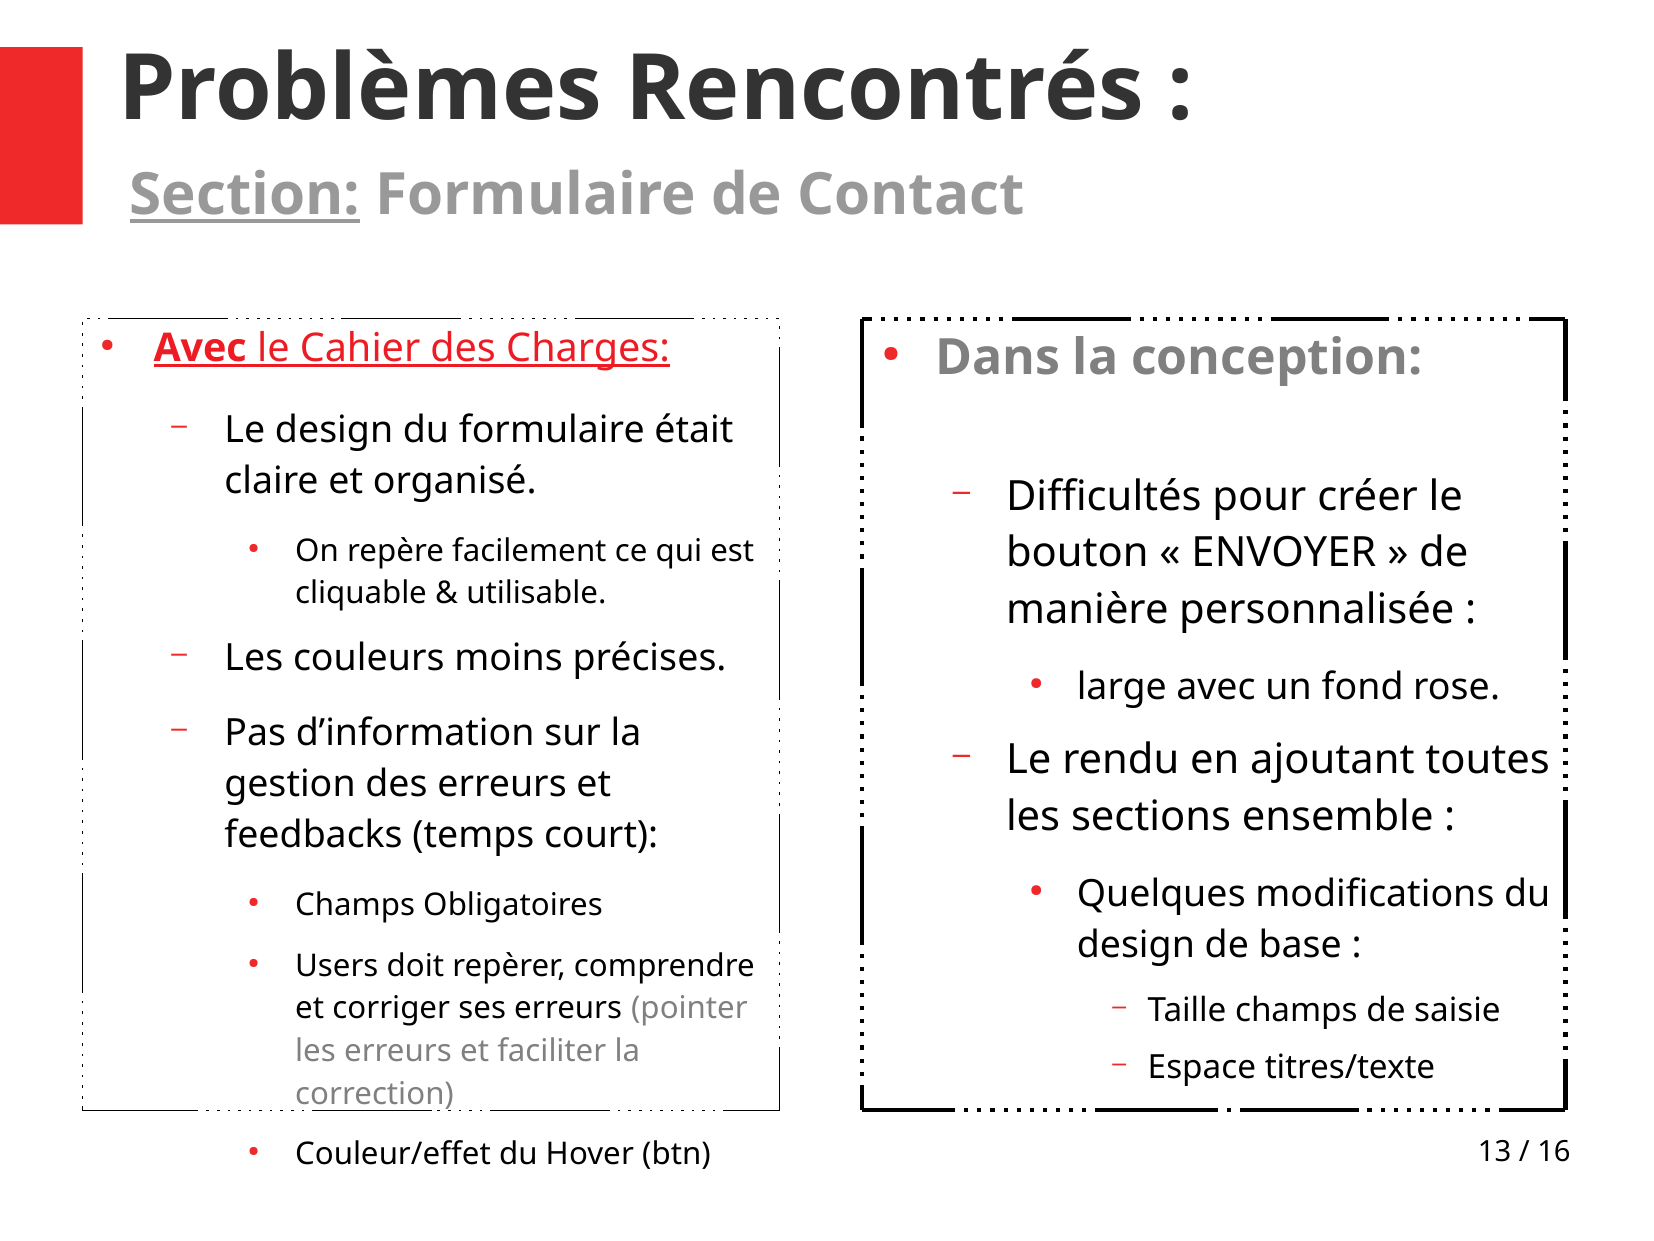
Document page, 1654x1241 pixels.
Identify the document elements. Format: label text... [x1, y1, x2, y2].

list Dans la conception: Difficultés pour créer le bouton « ENVOYER » de manière personnalisée : large avec un fond rose. Le rendu en ajoutant toutes les sections ensemble : Quelques modifications du design de base : Taille champs de saisie Espace titres/texte [862, 318, 1566, 1111]
title Section: Formulaire de Contact [129, 123, 1359, 260]
title Problèmes Rencontrés : [118, 30, 1571, 138]
list Avec le Cahier des Charges: Le design du formulaire était claire et organisé. On repère facilement ce qui est cliquable & utilisable. Les couleurs moins précises. Pas d’information sur la gestion des erreurs et feedbacks (temps court): Champs Obligatoires Users doit repèrer, comprendre et corriger ses erreurs (pointer les erreurs et faciliter la correction) Couleur/effet du Hover (btn) [82, 318, 780, 1111]
